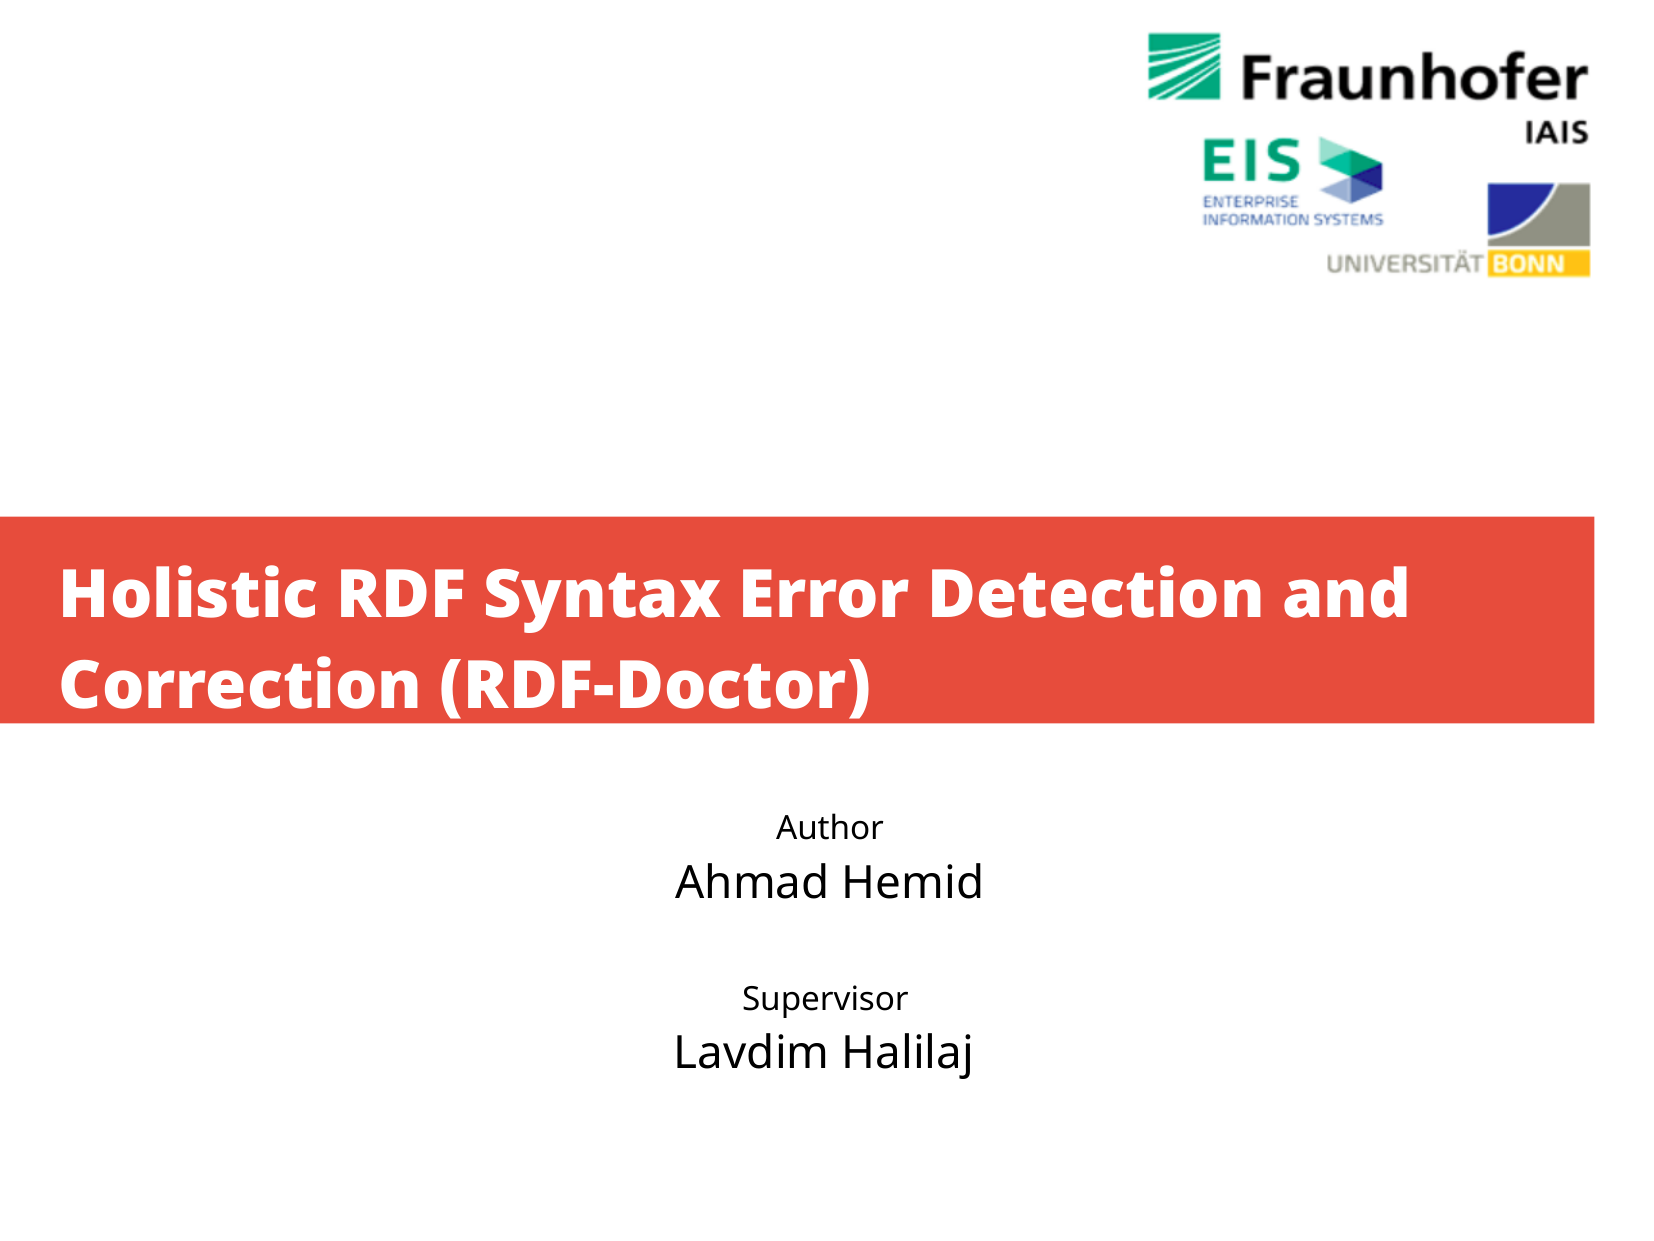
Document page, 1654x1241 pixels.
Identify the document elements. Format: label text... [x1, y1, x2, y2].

picture [1123, 15, 1628, 299]
text_box Author Ahmad Hemid Supervisor Lavdim Halilaj [432, 797, 1228, 1046]
title Holistic RDF Syntax Error Detection and Correction (RDF-Doctor) [59, 546, 1595, 694]
